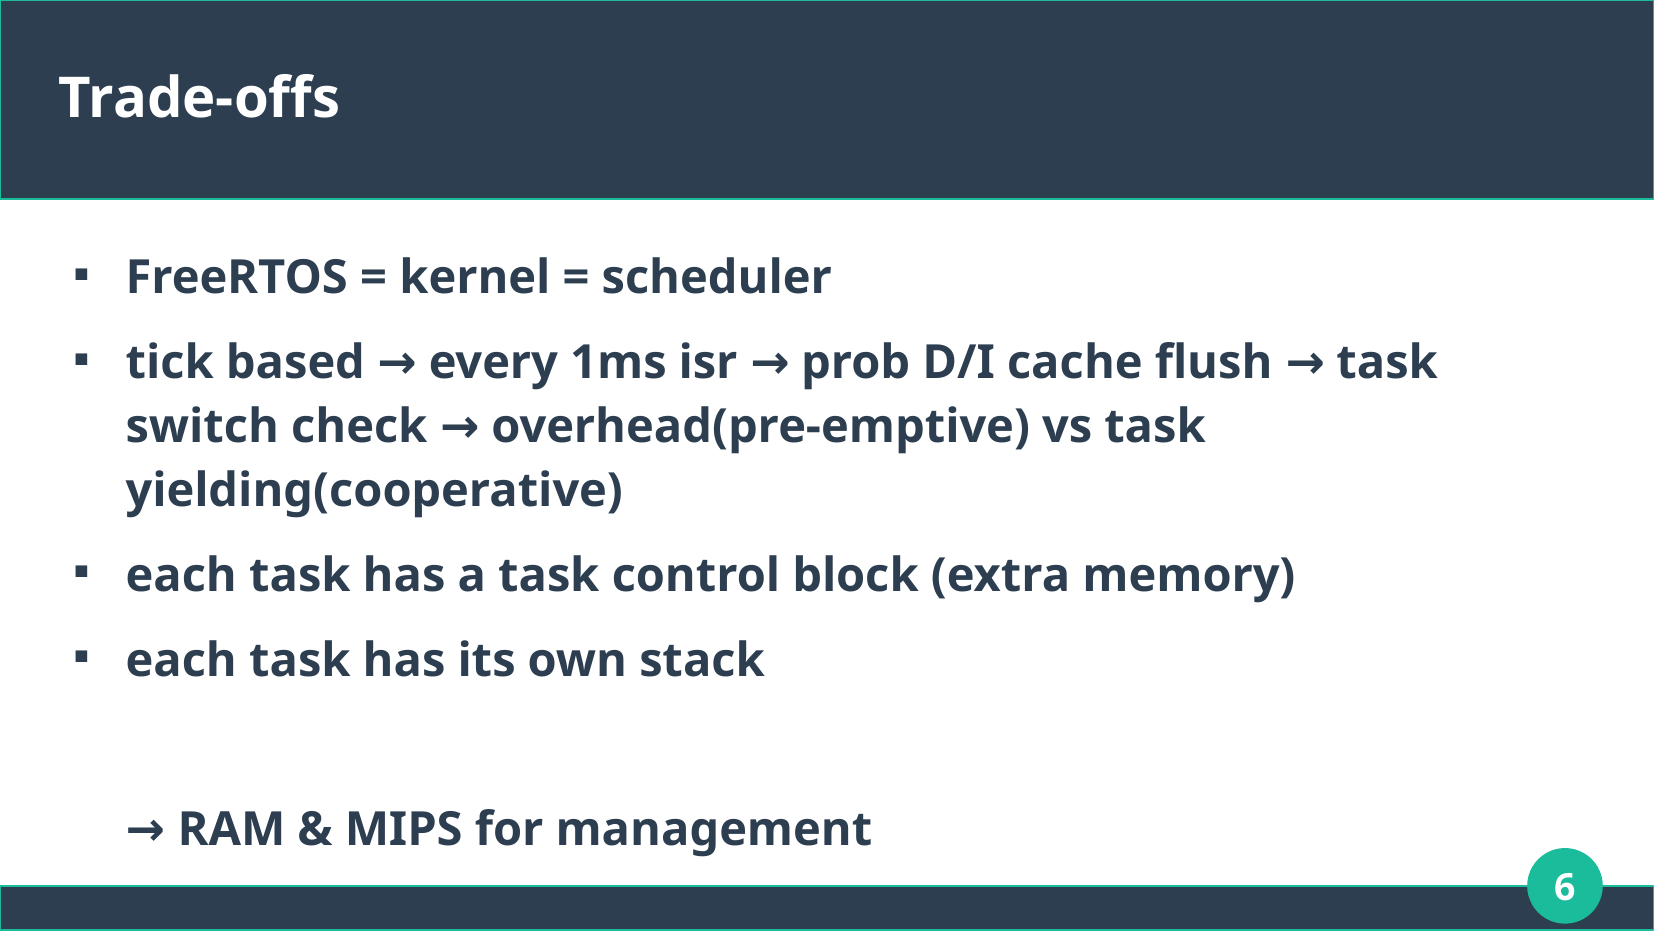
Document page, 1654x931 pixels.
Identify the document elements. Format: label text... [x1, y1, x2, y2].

list FreeRTOS = kernel = scheduler tick based → every 1ms isr → prob D/I cache flush → task switch check → overhead(pre-emptive) vs task yielding(cooperative) each task has a task control block (extra memory) each task has its own stack → RAM & MIPS for management [59, 243, 1595, 864]
title Trade-offs [59, 37, 1595, 156]
